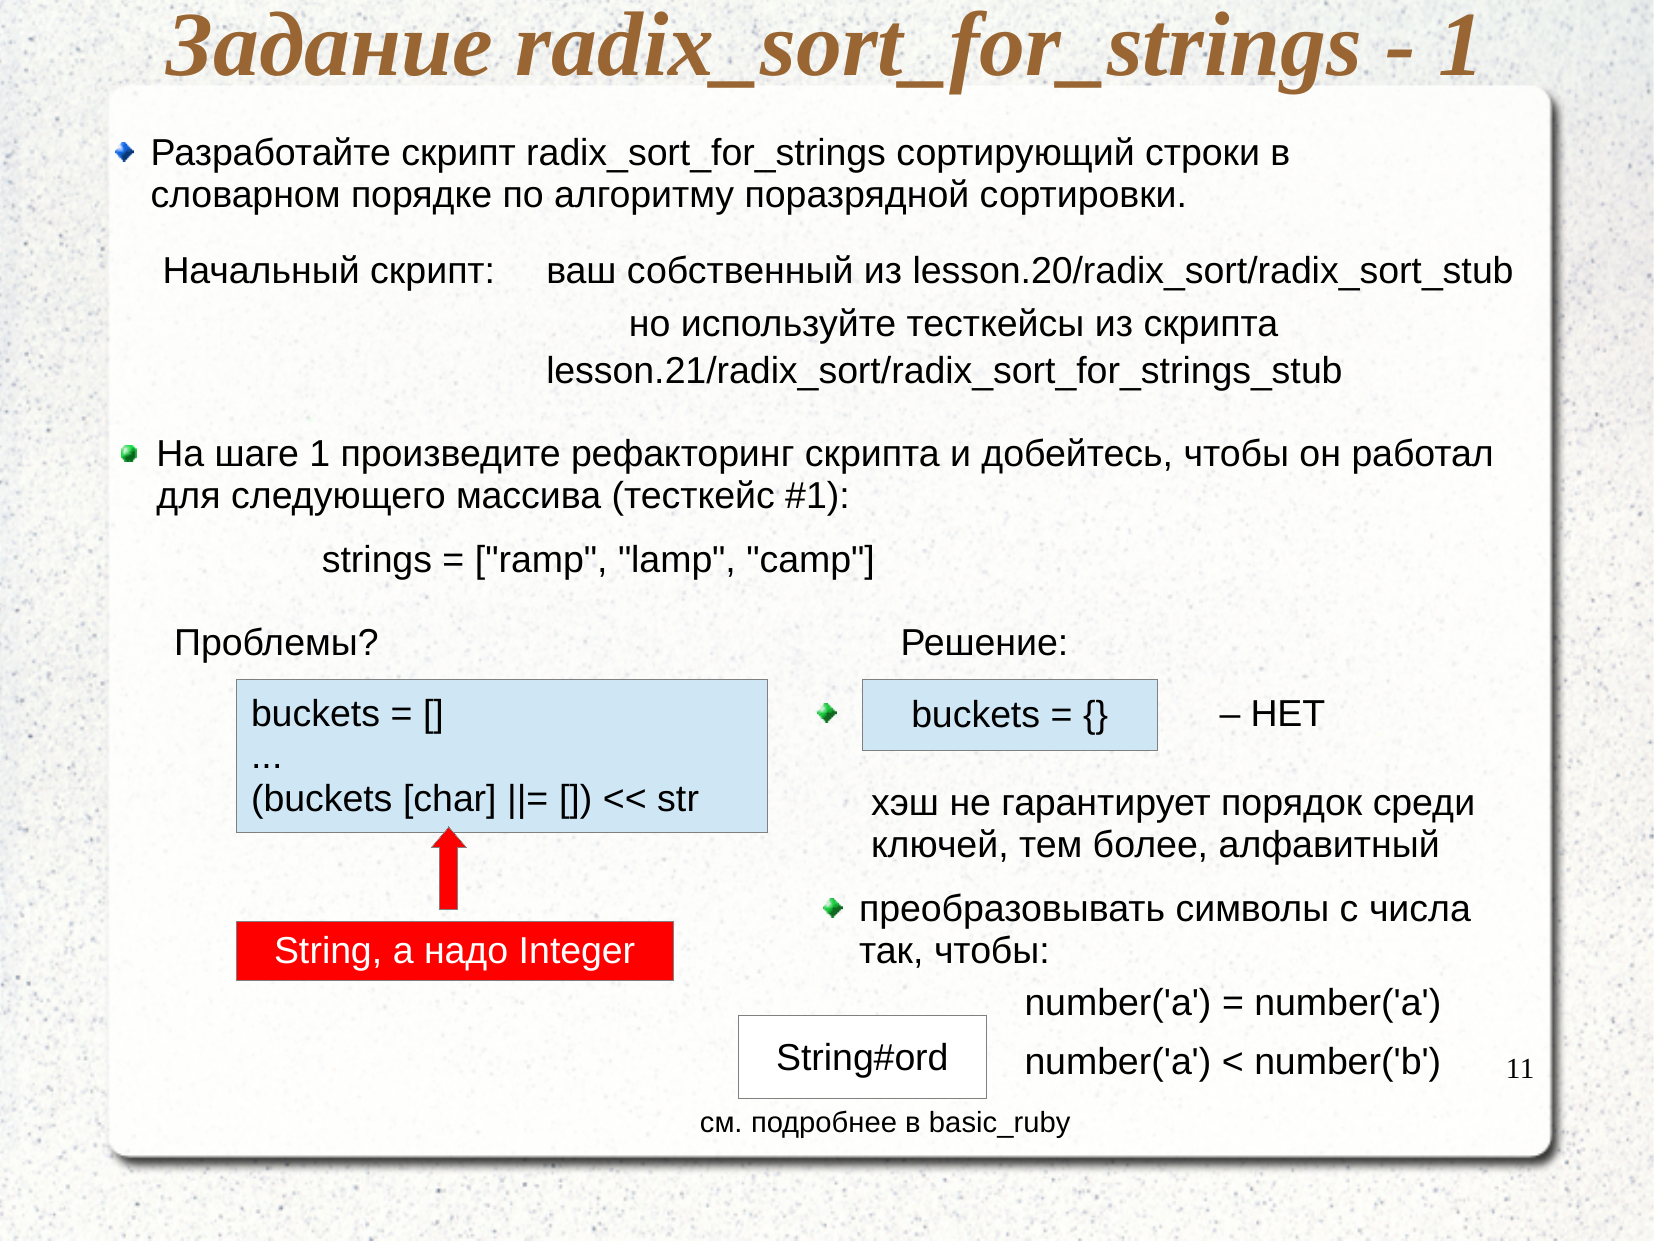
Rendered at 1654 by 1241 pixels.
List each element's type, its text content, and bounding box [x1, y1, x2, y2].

text_box Проблемы? [159, 614, 394, 671]
text_box преобразовывать символы с числа так, чтобы: [809, 879, 1518, 979]
text_box buckets = [] ... (buckets [char] ||= []) << str [236, 679, 768, 833]
title Задание radix_sort_for_strings - 1 [11, 0, 1642, 96]
text_box String, а надо Integer [236, 921, 674, 981]
text_box strings = ["ramp", "lamp", "camp"] [307, 531, 891, 589]
text_box см. подробнее в basic_ruby [685, 1098, 1086, 1147]
text_box – НЕТ [1204, 685, 1341, 742]
text_box [431, 826, 467, 910]
text_box number('a') < number('b') [1009, 1033, 1457, 1091]
text_box Начальный скрипт: [147, 242, 521, 299]
text_box Разработайте скрипт radix_sort_for_strings сортирующий строки в словарном порядке по алгоритму поразрядной сортировки. [100, 124, 1506, 223]
text_box String#ord [738, 1015, 987, 1098]
text_box хэш не гарантирует порядок среди ключей, тем более, алфавитный [856, 773, 1501, 873]
text_box Решение: [885, 614, 1084, 671]
text_box [803, 685, 879, 742]
text_box На шаге 1 произведите рефакторинг скрипта и добейтесь, чтобы он работал для следующего массива (тесткейс #1): [106, 425, 1512, 524]
text_box lesson.21/radix_sort/radix_sort_for_strings_stub [531, 342, 1358, 400]
text_box buckets = {} [862, 679, 1158, 751]
text_box но используйте тесткейсы из скрипта [614, 295, 1294, 353]
text_box number('a') = number('a') [1009, 974, 1457, 1032]
text_box ваш собственный из lesson.20/radix_sort/radix_sort_stub [531, 242, 1529, 299]
picture [0, 0, 1654, 1241]
